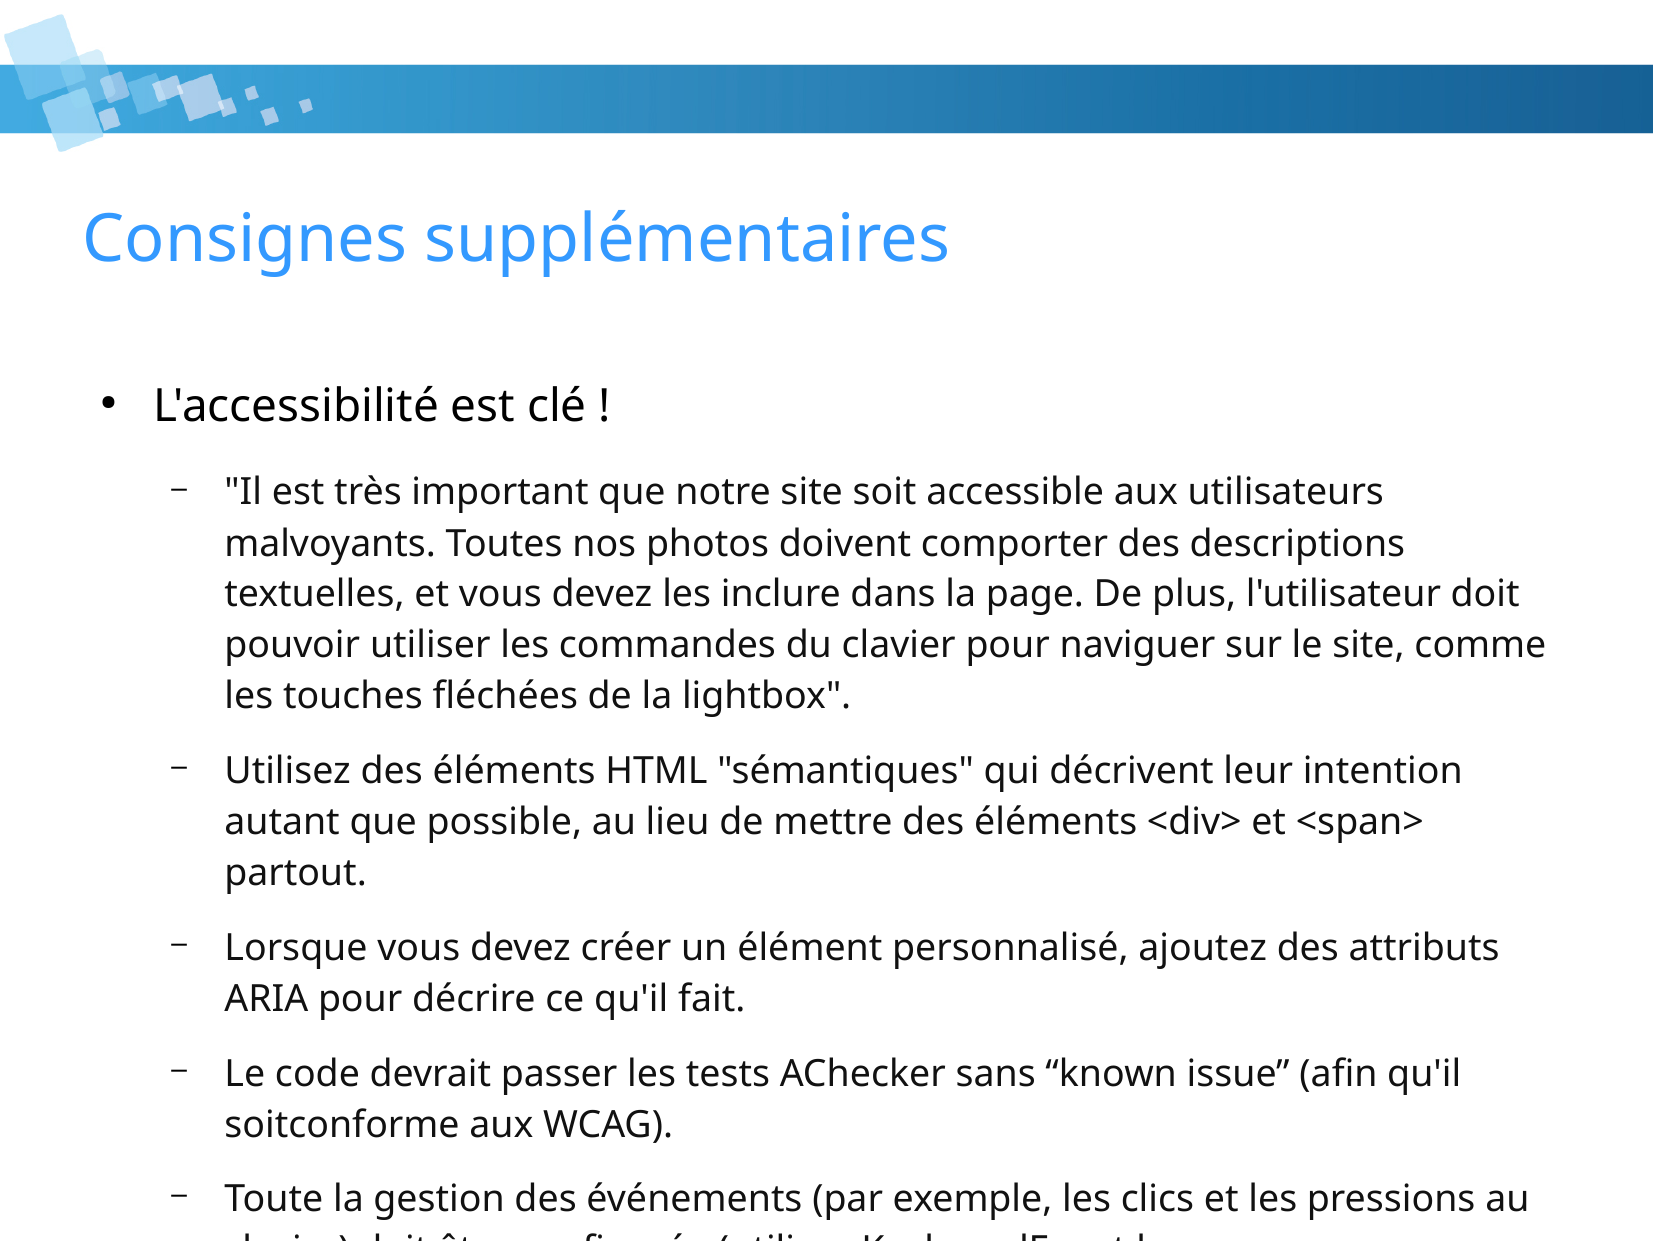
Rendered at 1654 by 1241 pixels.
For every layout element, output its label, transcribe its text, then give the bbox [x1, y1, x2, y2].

list L'accessibilité est clé ! "Il est très important que notre site soit accessible aux utilisateurs malvoyants. Toutes nos photos doivent comporter des descriptions textuelles, et vous devez les inclure dans la page. De plus, l'utilisateur doit pouvoir utiliser les commandes du clavier pour naviguer sur le site, comme les touches fléchées de la lightbox". Utilisez des éléments HTML "sémantiques" qui décrivent leur intention autant que possible, au lieu de mettre des éléments <div> et <span> partout. Lorsque vous devez créer un élément personnalisé, ajoutez des attributs ARIA pour décrire ce qu'il fait. Le code devrait passer les tests AChecker sans “known issue” (afin qu'il soitconforme aux WCAG). Toute la gestion des événements (par exemple, les clics et les pressions au clavier) doit être configurée (utilisez KeyboardEvent.key ou KeyboardEvent.code.). Utilisez un lecteur d'écran gratuit pour vous faire une idée de ce que représente l'utilisation du site pour une personne malvoyante. [82, 372, 1571, 1104]
title Consignes supplémentaires [82, 132, 1571, 340]
picture [0, 0, 1653, 1238]
